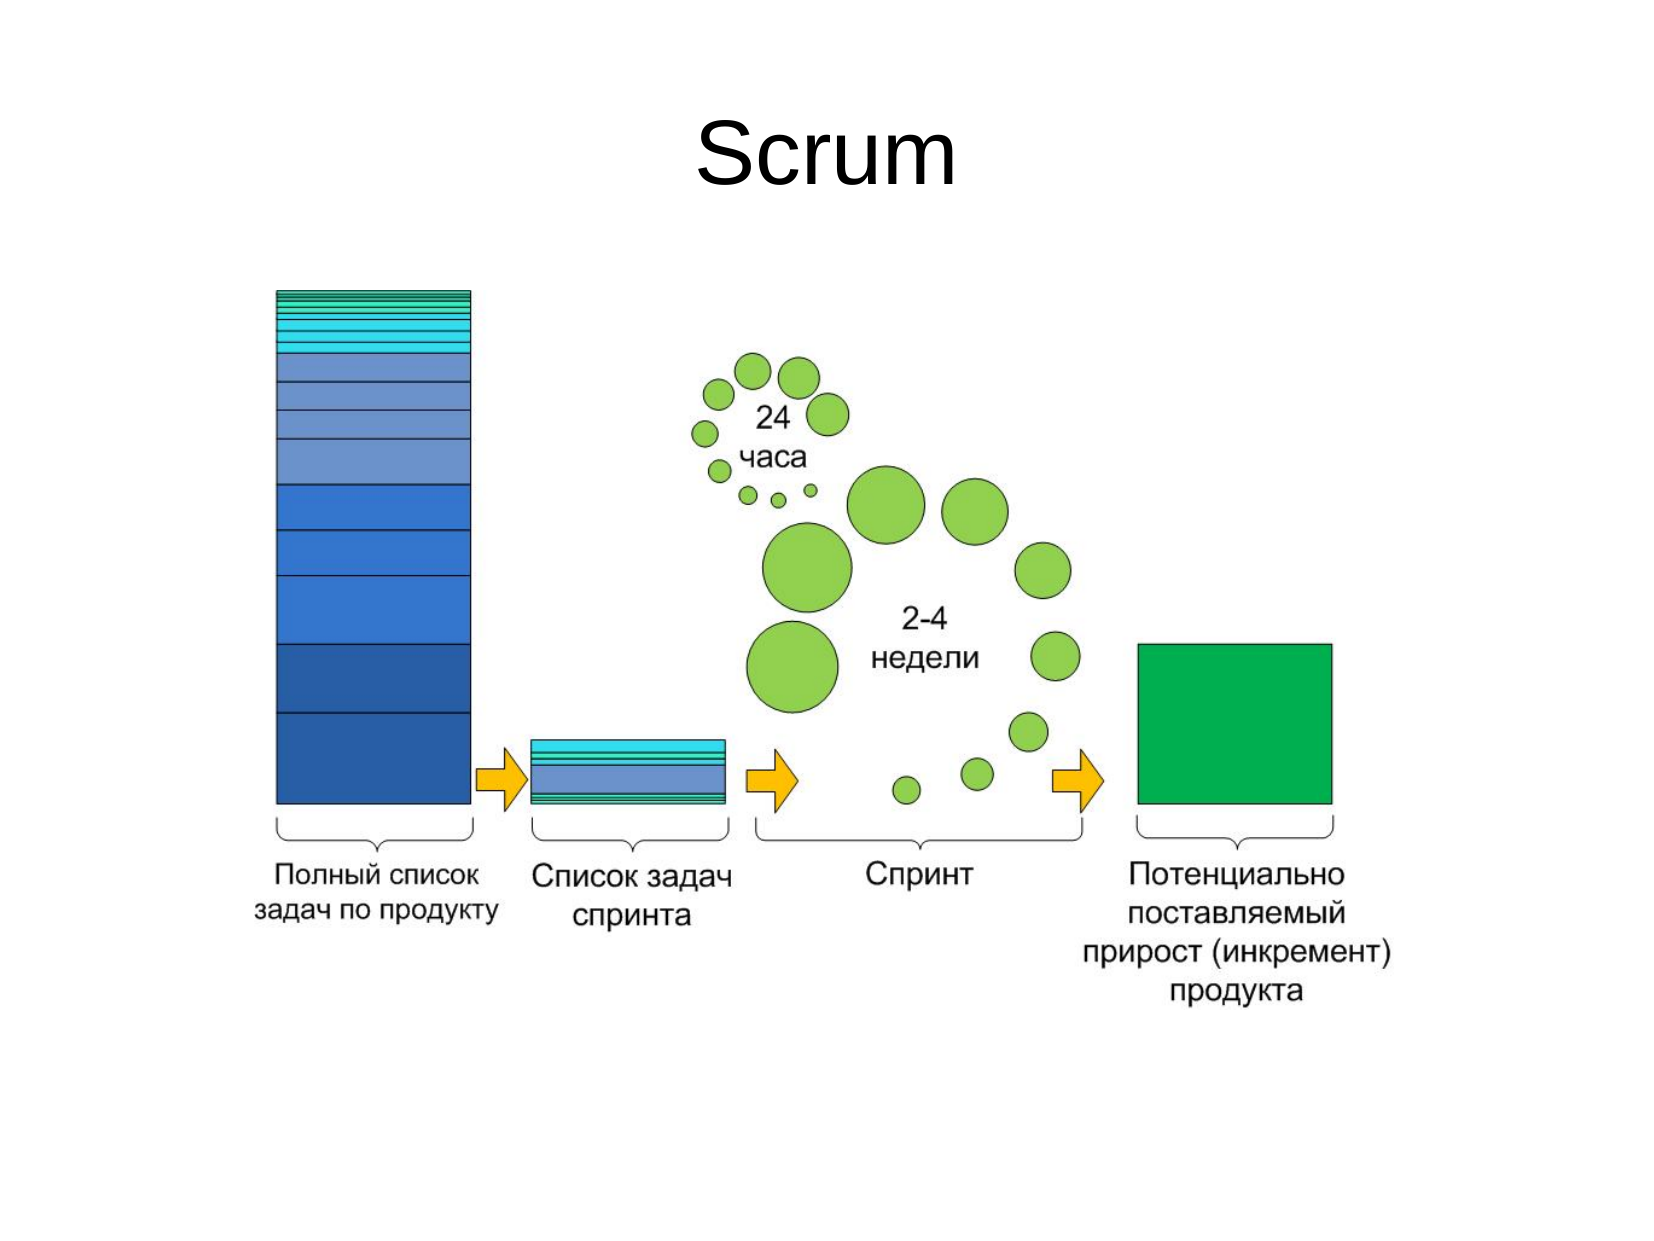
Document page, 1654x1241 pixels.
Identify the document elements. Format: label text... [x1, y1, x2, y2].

picture [254, 290, 1400, 1010]
title Scrum [82, 49, 1571, 257]
